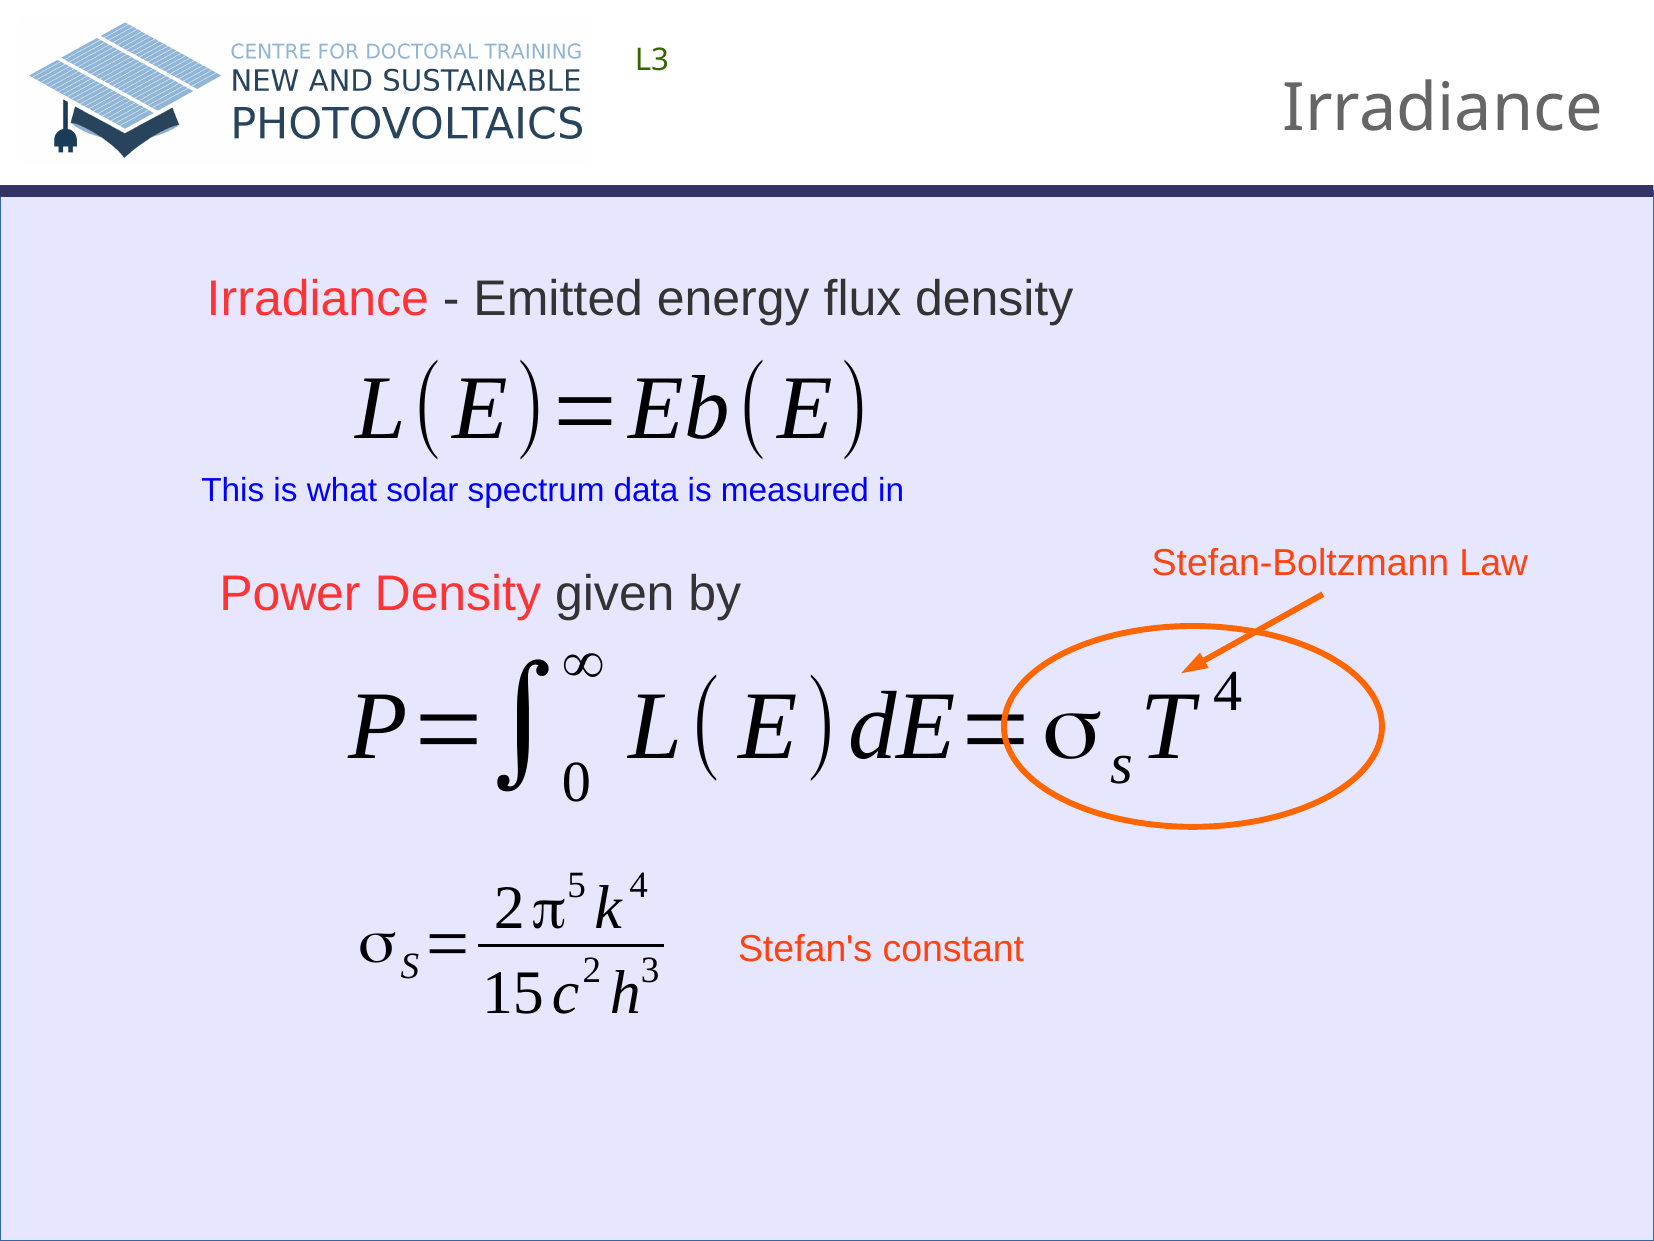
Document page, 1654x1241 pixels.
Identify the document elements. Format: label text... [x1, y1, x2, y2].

text_box Stefan-Boltzmann Law [1133, 531, 1654, 595]
chart [327, 352, 895, 460]
chart [342, 862, 681, 1028]
picture [19, 17, 591, 166]
text_box [1108, 635, 1378, 823]
chart [1007, 649, 1266, 812]
text_box Irradiance [767, 51, 1619, 142]
chart [318, 649, 1082, 812]
text_box Power Density given by [201, 555, 760, 633]
text_box L3 [620, 29, 880, 80]
text_box Stefan's constant [720, 917, 1406, 981]
text_box This is what solar spectrum data is measured in [183, 460, 924, 519]
text_box [1083, 629, 1245, 649]
text_box [0, 197, 1654, 1241]
text_box Irradiance - Emitted energy flux density [188, 259, 1092, 337]
